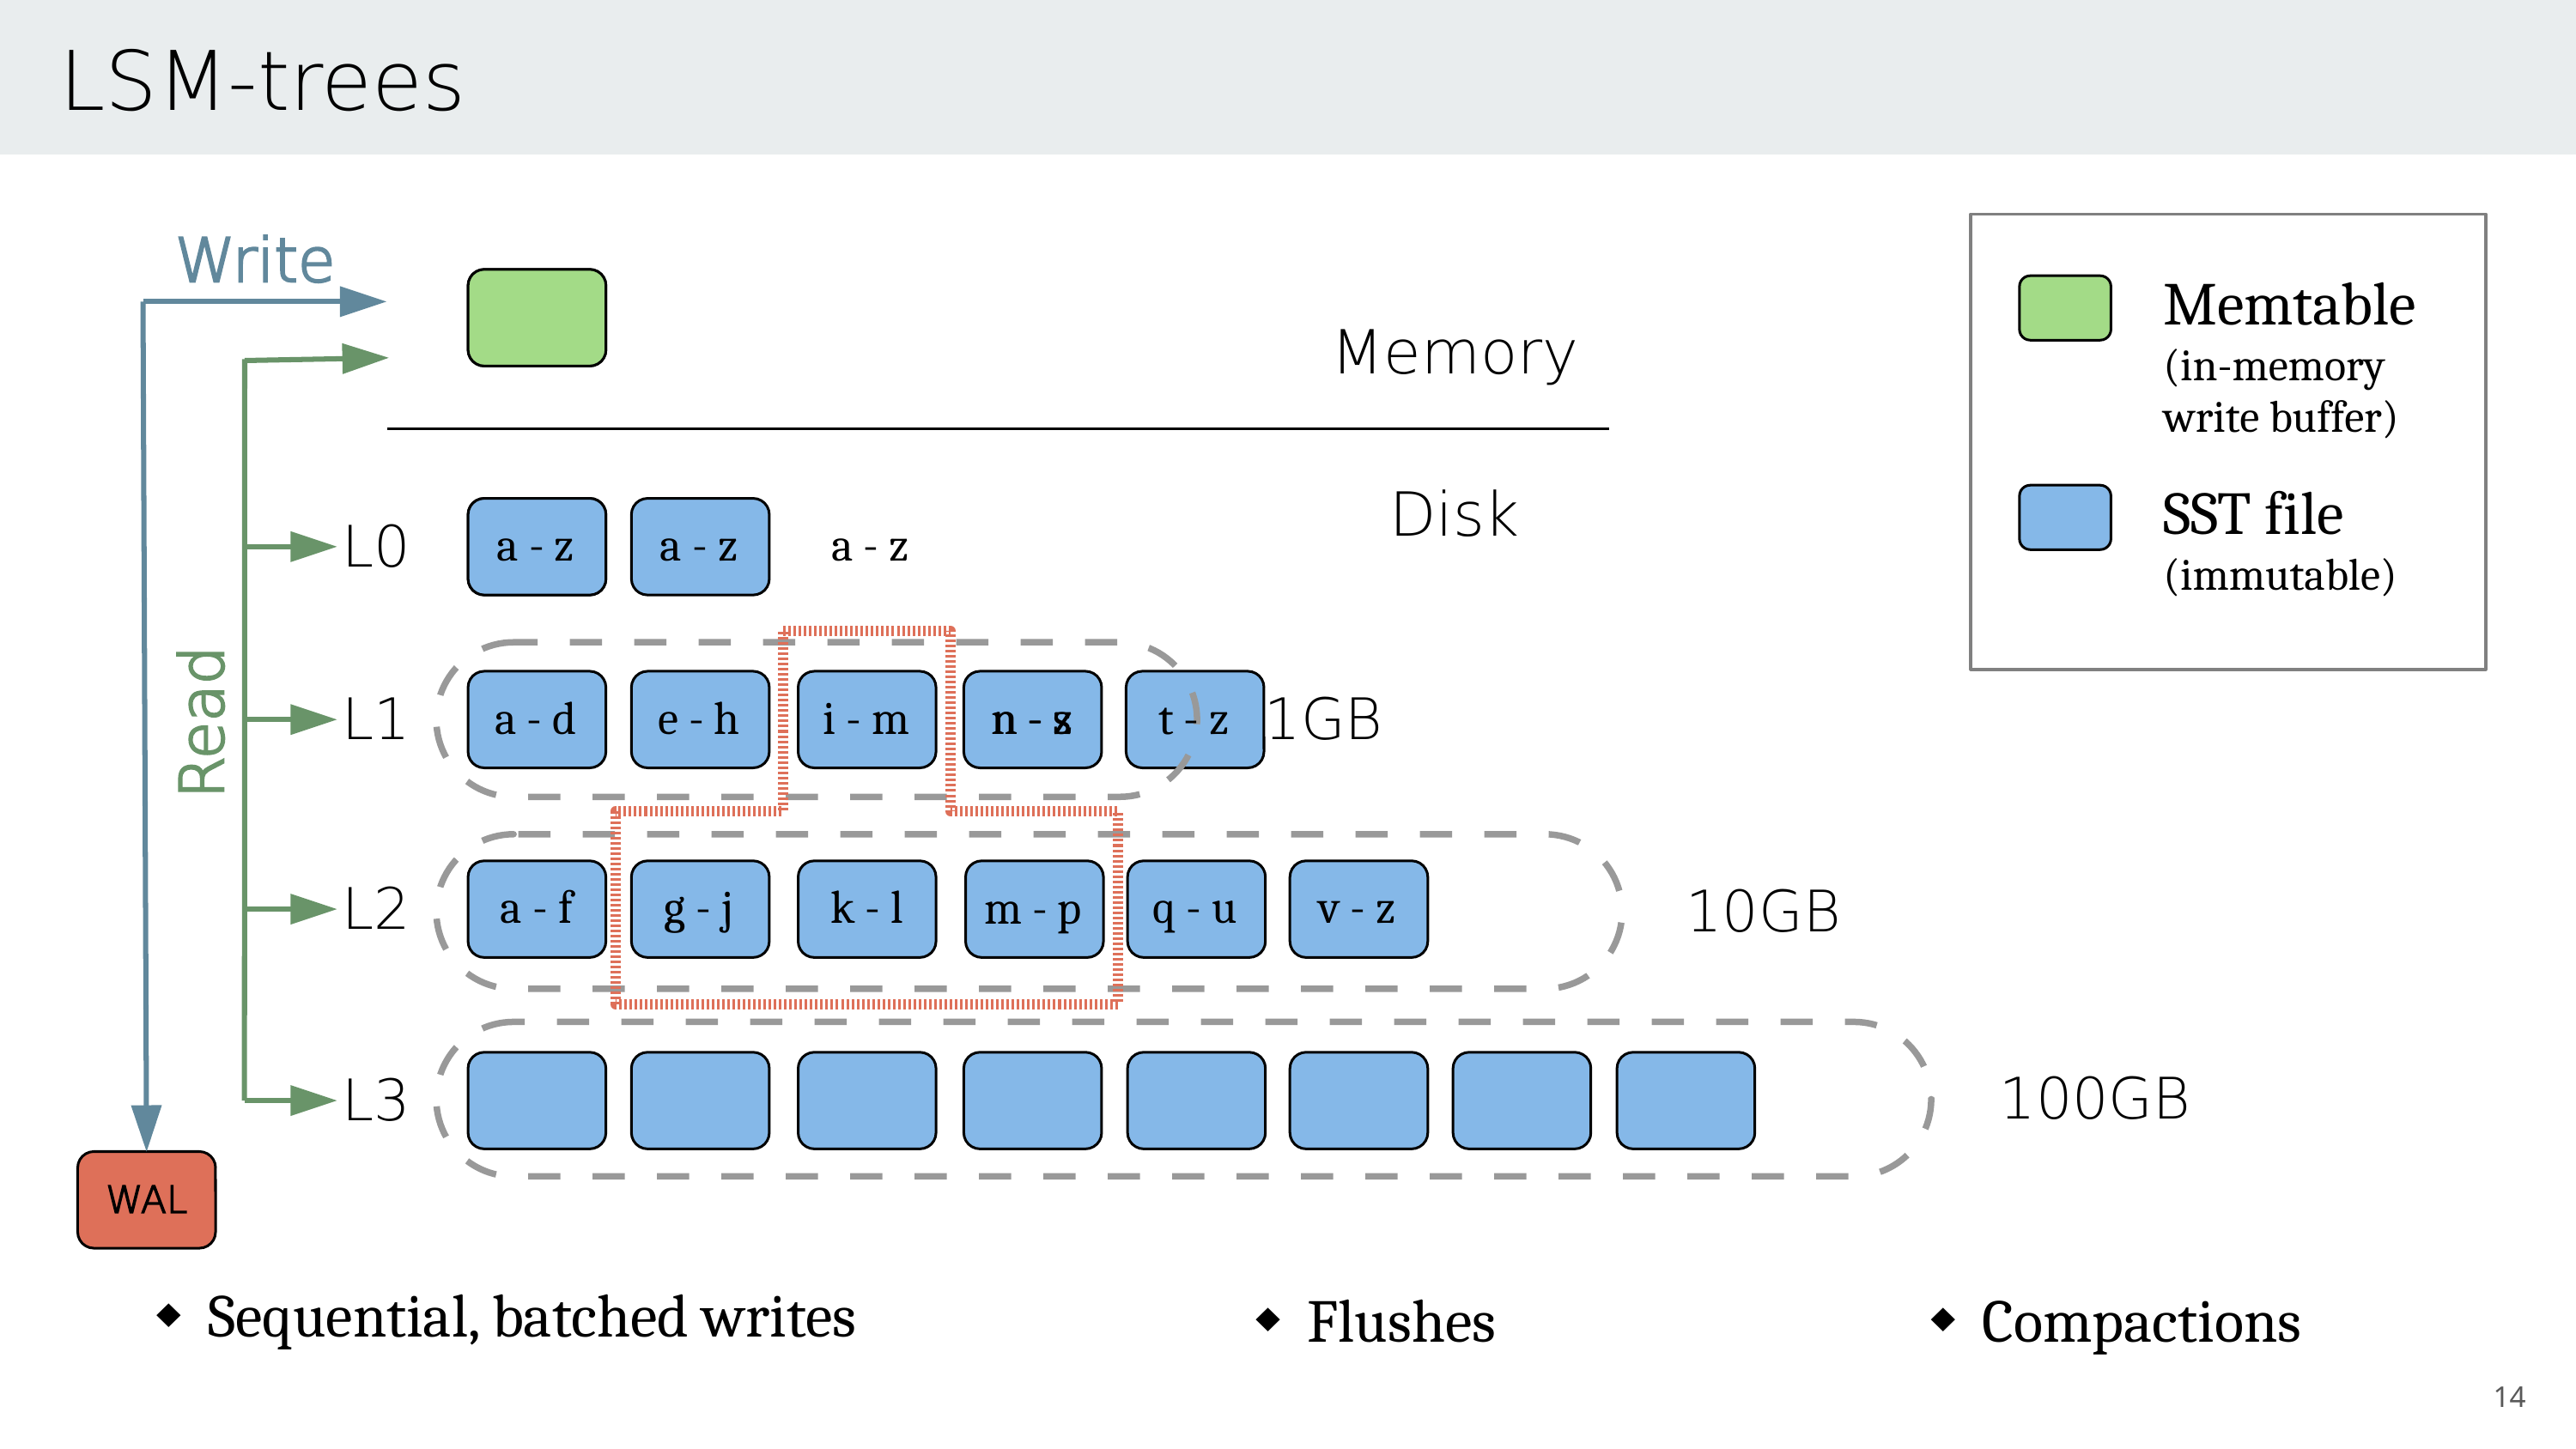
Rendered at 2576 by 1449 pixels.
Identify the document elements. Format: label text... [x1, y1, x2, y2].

text_box 1GB [1252, 679, 1396, 760]
text_box L1 [329, 679, 424, 760]
text_box [436, 1022, 1932, 1177]
text_box 10GB [1673, 871, 1854, 952]
text_box L3 [329, 1060, 424, 1141]
text_box a - z [818, 512, 925, 581]
text_box t - z [1145, 685, 1245, 754]
text_box [436, 642, 1262, 797]
text_box [468, 498, 606, 596]
text_box e - h [645, 685, 756, 754]
text_box [1971, 214, 2487, 670]
text_box k - l [817, 875, 917, 943]
text_box v - z [1305, 875, 1413, 943]
text_box n - s [979, 685, 1087, 754]
text_box q - u [1139, 875, 1254, 943]
text_box m - p [971, 876, 1098, 943]
text_box L0 [329, 506, 424, 587]
text_box Memory [1318, 311, 1602, 466]
text_box [468, 269, 606, 367]
text_box Sequential, batched writes [143, 1276, 930, 1379]
text_box g - j [652, 875, 750, 943]
text_box i - m [810, 685, 924, 754]
text_box L2 [329, 869, 424, 949]
text_box Compactions [1918, 1281, 2350, 1366]
text_box Read [161, 622, 241, 812]
text_box Flushes [1242, 1281, 1536, 1366]
text_box a - d [482, 685, 592, 754]
title LSM-trees [59, 6, 2226, 158]
text_box [436, 834, 1623, 989]
text_box Write [162, 219, 361, 303]
text_box 100GB [1986, 1059, 2204, 1139]
text_box a - f [488, 875, 586, 943]
text_box WAL [77, 1151, 216, 1249]
text_box [631, 498, 769, 596]
text_box a - z [483, 512, 590, 581]
text_box a - z [647, 512, 754, 581]
text_box Disk [1376, 473, 1545, 558]
